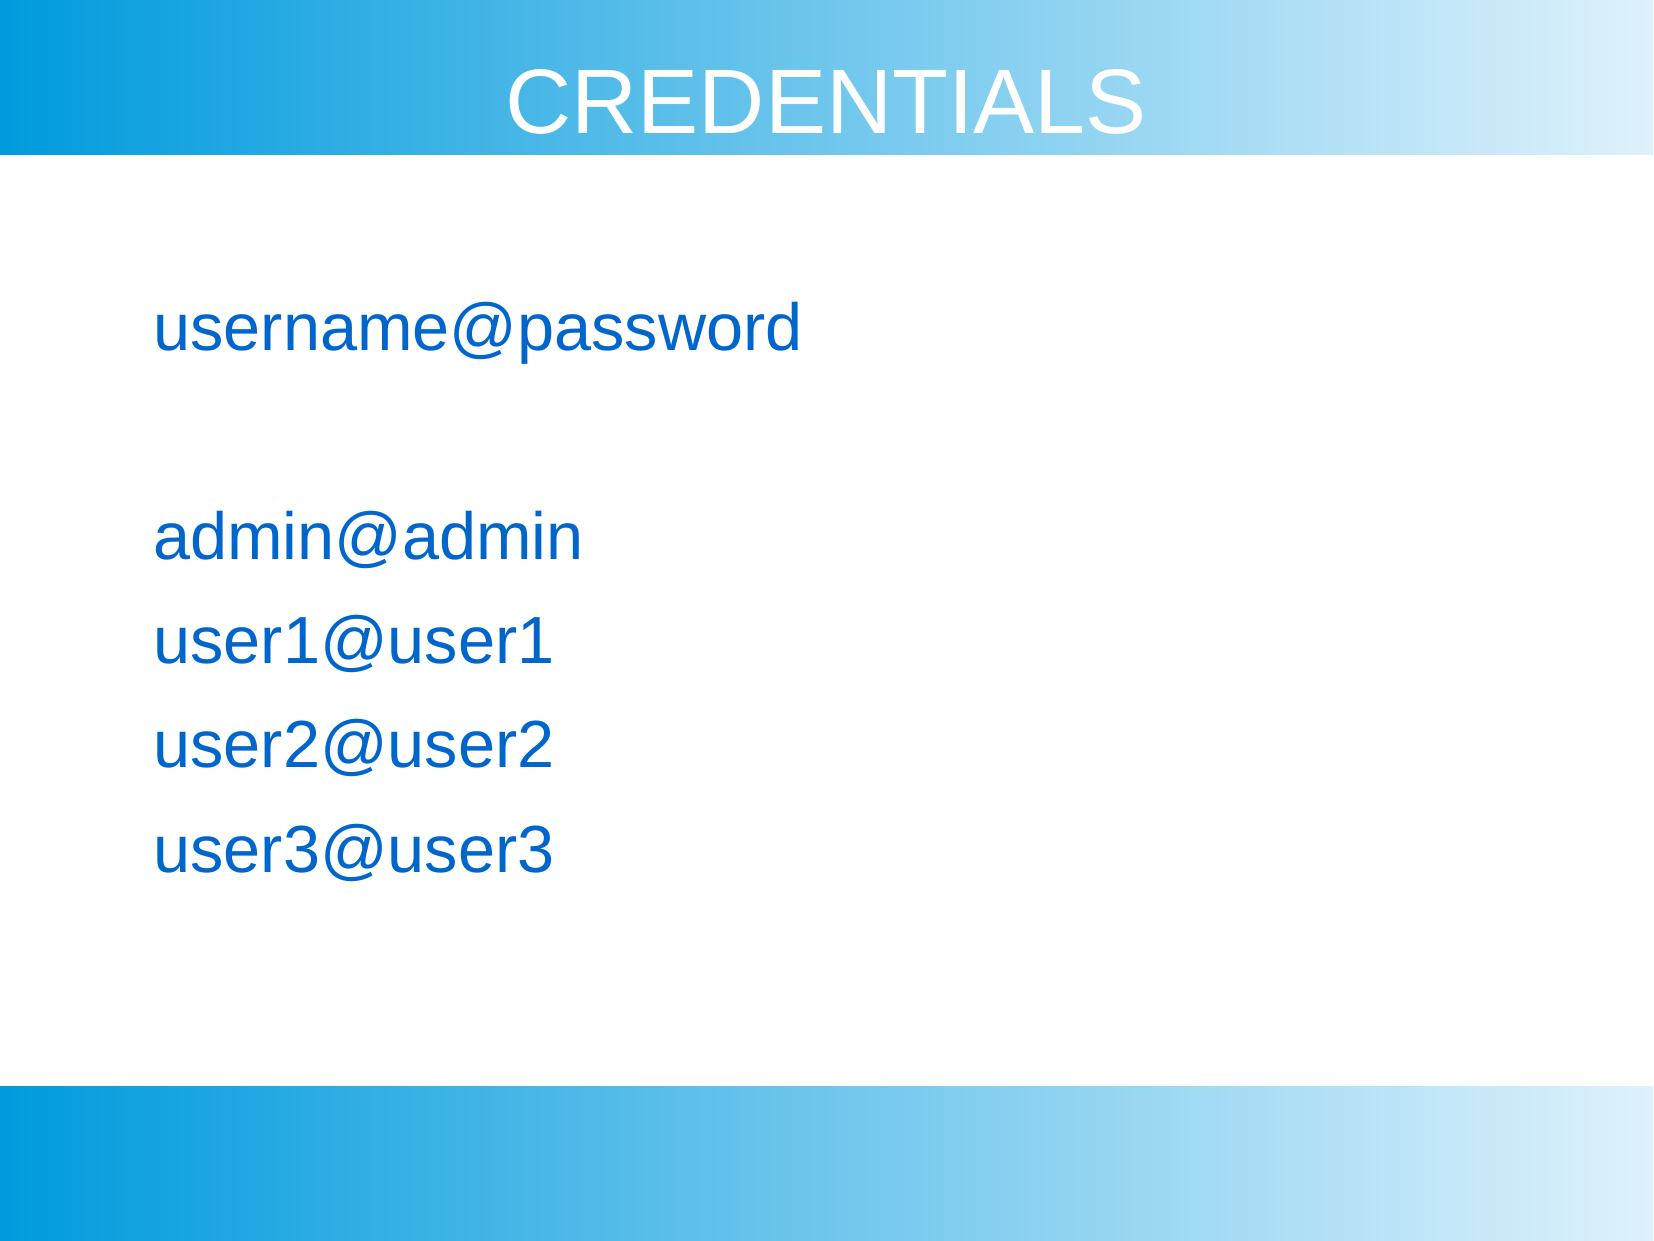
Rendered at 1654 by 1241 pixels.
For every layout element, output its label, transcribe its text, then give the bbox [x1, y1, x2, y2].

list username@password admin@admin user1@user1 user2@user2 user3@user3 [82, 290, 1571, 1010]
title CREDENTIALS [82, 49, 1571, 155]
